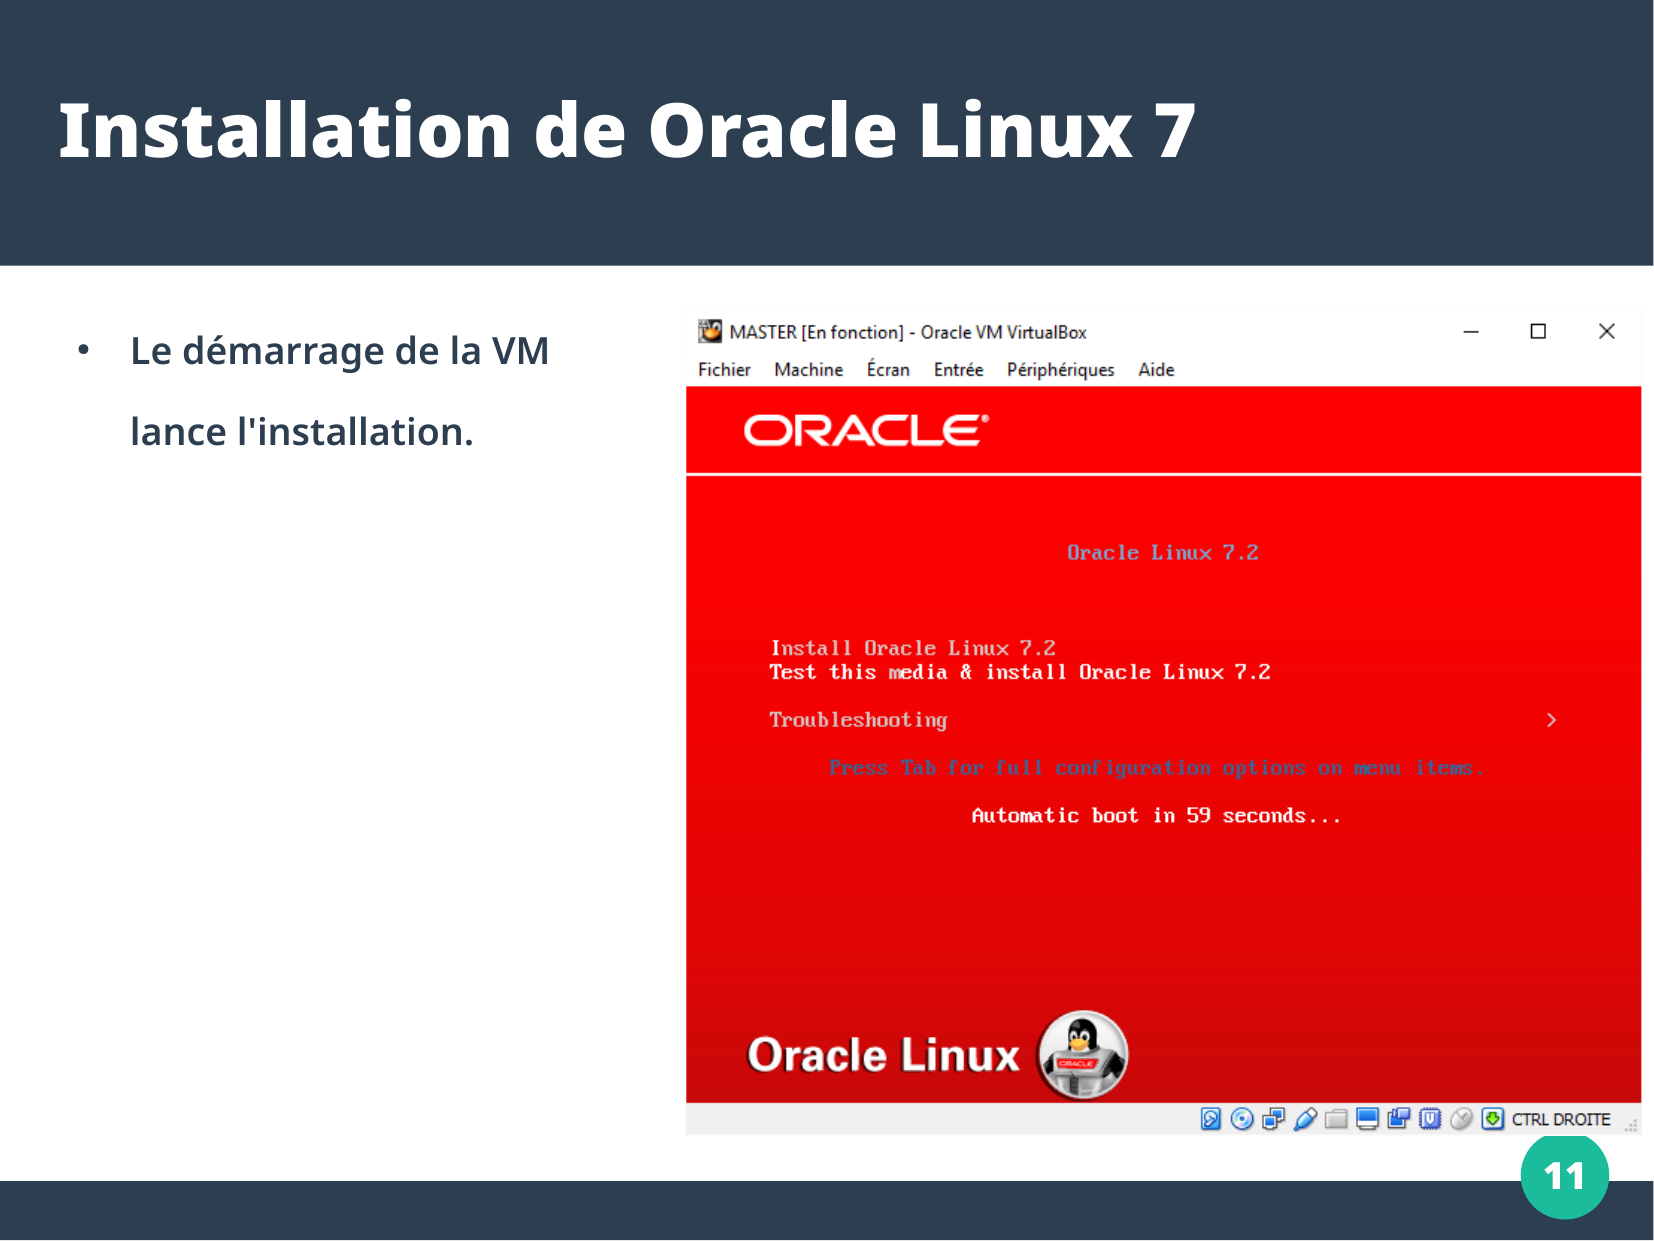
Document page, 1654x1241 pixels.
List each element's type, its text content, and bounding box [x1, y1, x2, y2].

list Le démarrage de la VM lance l'installation. [59, 324, 1595, 1152]
title Installation de Oracle Linux 7 [59, 49, 1595, 207]
picture [685, 309, 1643, 1136]
